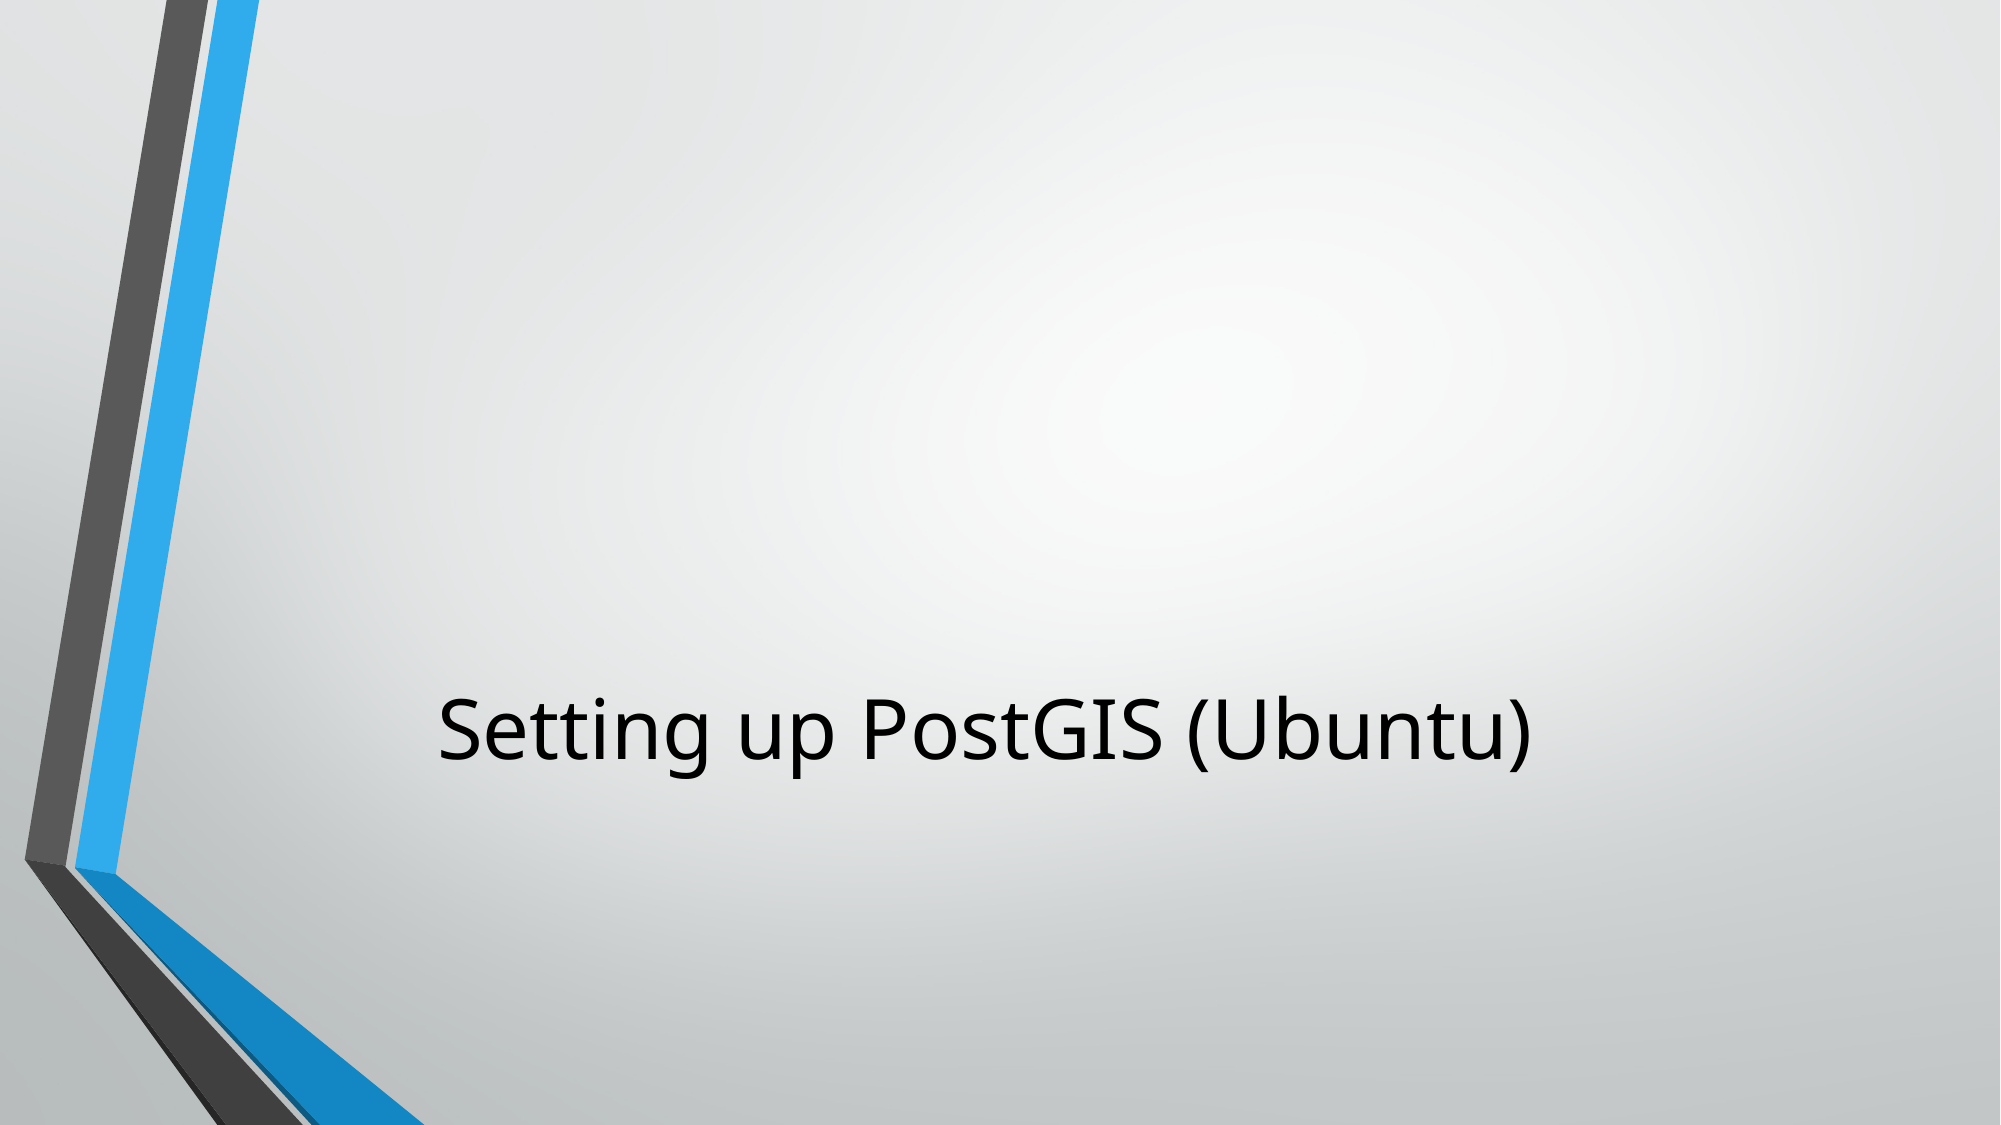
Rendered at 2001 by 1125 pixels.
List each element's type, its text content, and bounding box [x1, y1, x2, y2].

title Setting up PostGIS (Ubuntu) [421, 437, 1887, 784]
